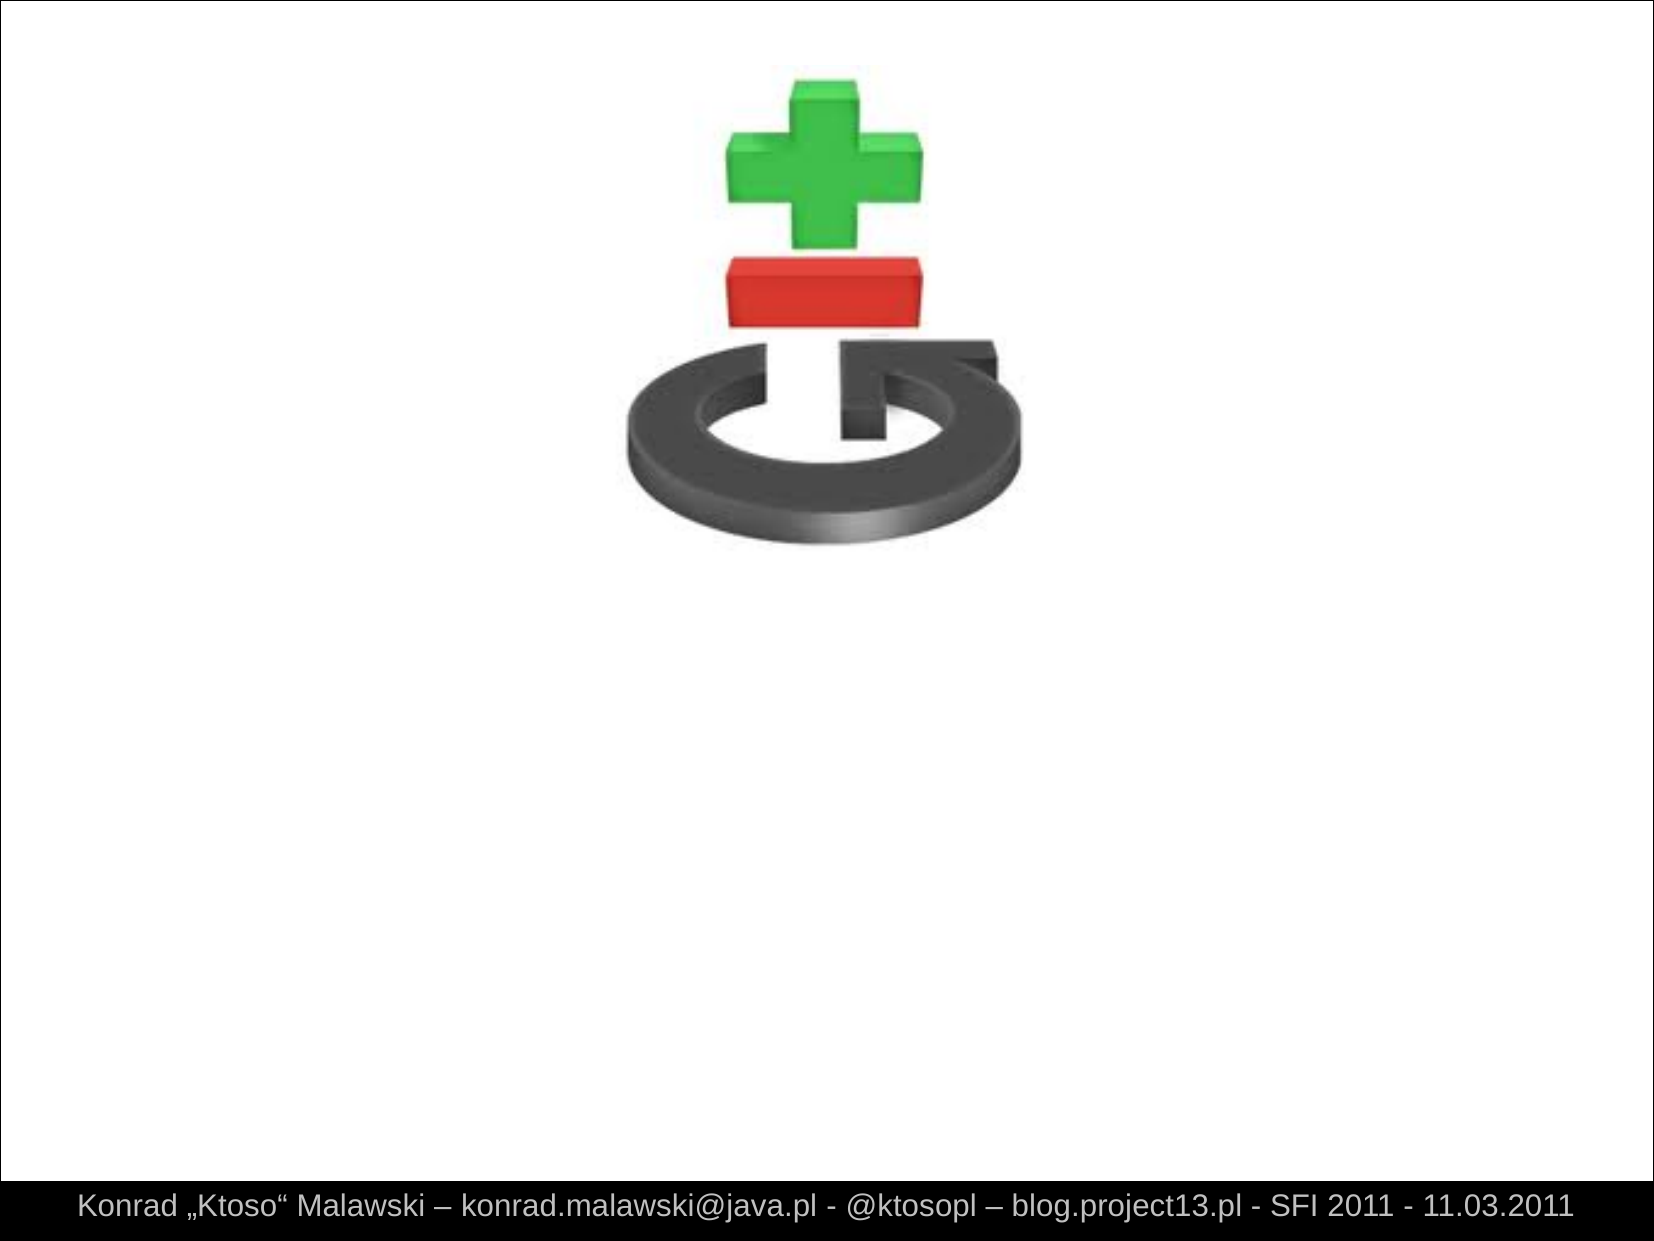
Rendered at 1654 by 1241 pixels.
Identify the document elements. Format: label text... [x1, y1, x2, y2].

text_box Konrad „Ktoso“ Malawski – konrad.malawski@java.pl - @ktosopl – blog.project13.pl - SFI 2011 - 11.03.2011 [0, 1181, 1654, 1238]
picture [578, 65, 1075, 562]
